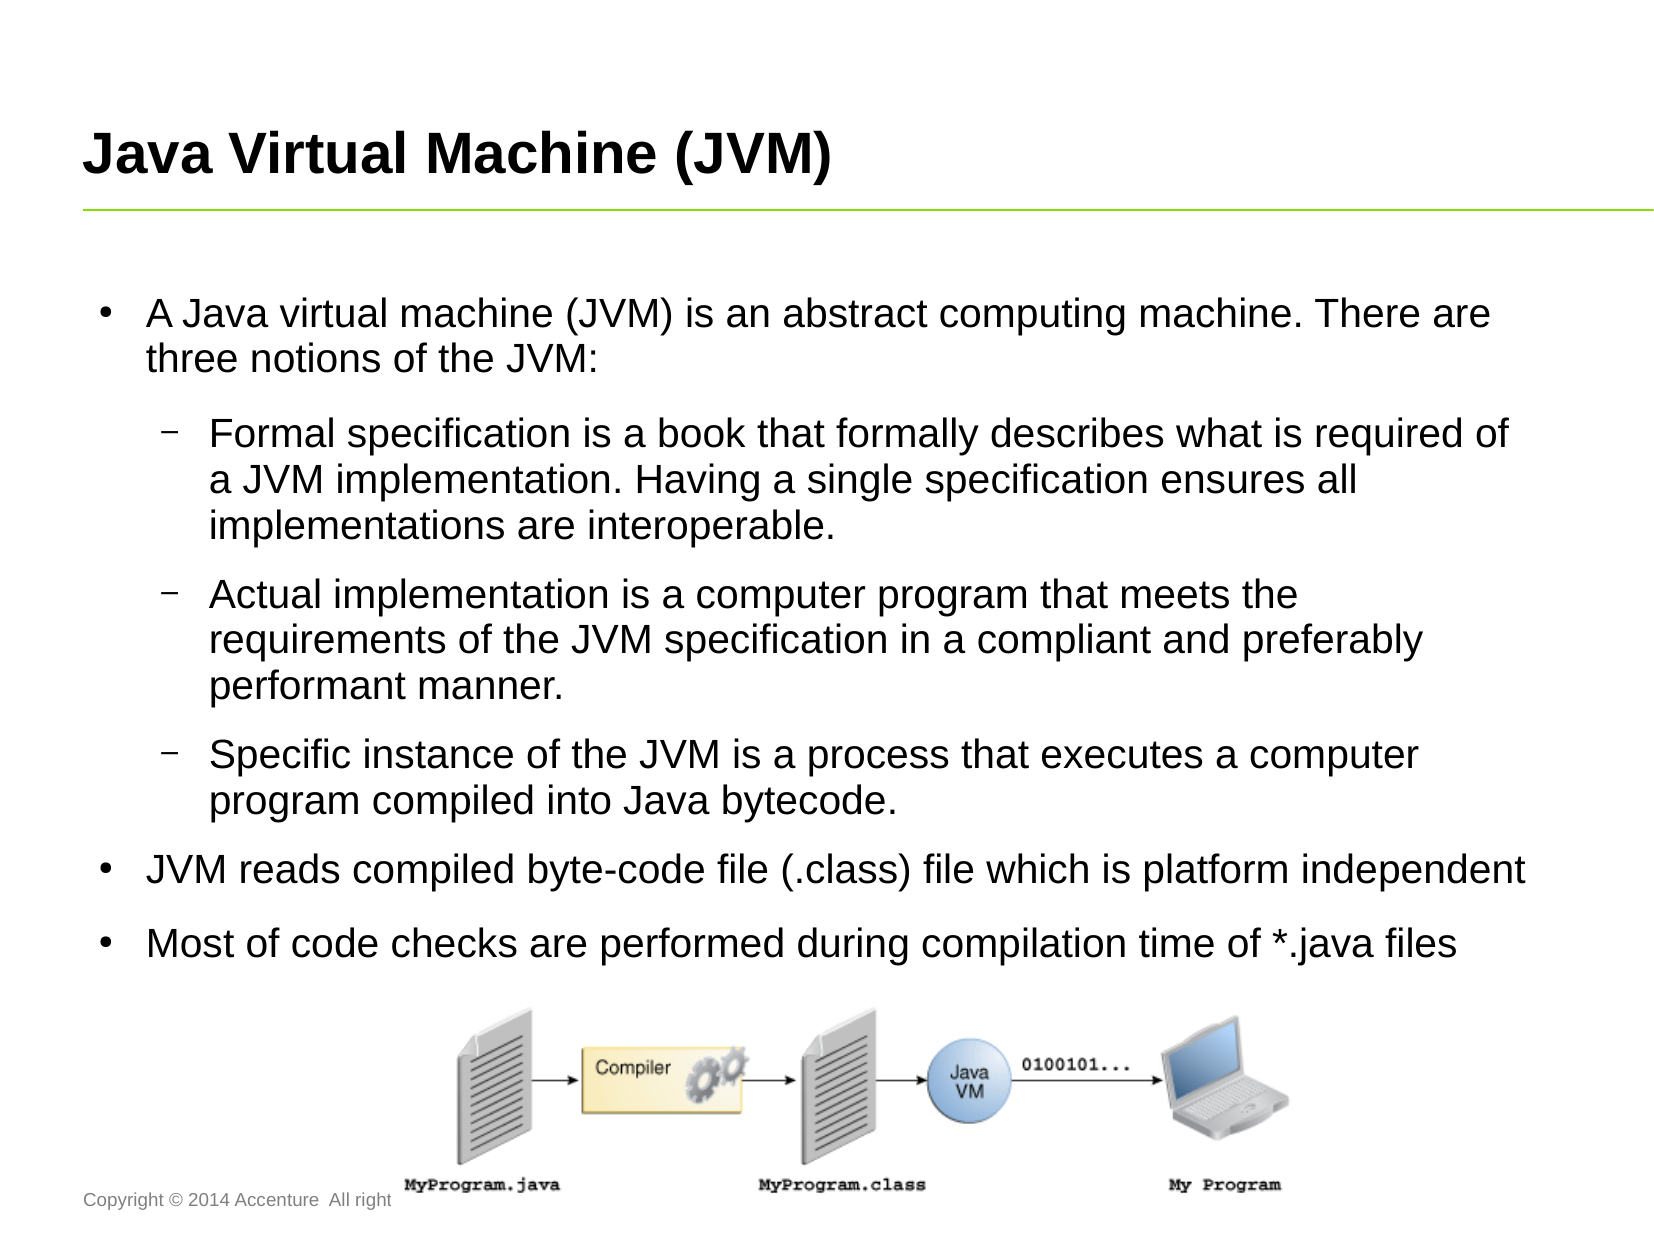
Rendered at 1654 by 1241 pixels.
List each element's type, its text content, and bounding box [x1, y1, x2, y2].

picture [391, 1000, 1303, 1215]
title Java Virtual Machine (JVM) [82, 99, 1571, 207]
list A Java virtual machine (JVM) is an abstract computing machine. There are three notions of the JVM: Formal specification is a book that formally describes what is required of a JVM implementation. Having a single specification ensures all implementations are interoperable. Actual implementation is a computer program that meets the requirements of the JVM specification in a compliant and preferably performant manner. Specific instance of the JVM is a process that executes a computer program compiled into Java bytecode. JVM reads compiled byte-code file (.class) file which is platform independent Most of code checks are performed during compilation time of *.java files [82, 290, 1538, 1010]
